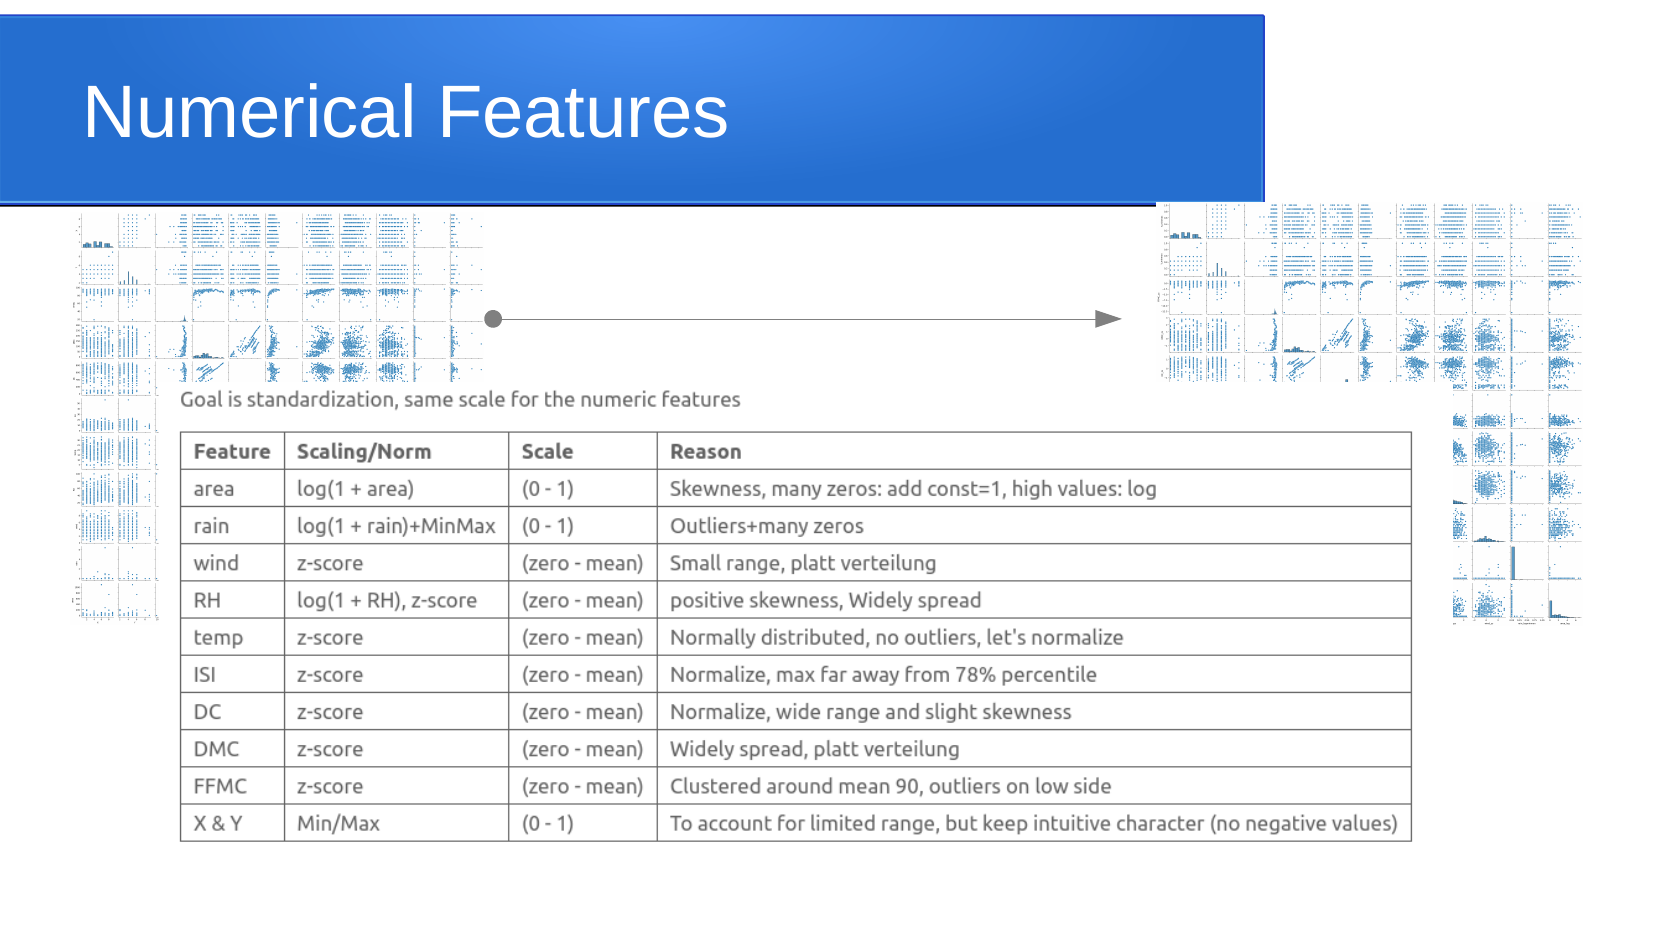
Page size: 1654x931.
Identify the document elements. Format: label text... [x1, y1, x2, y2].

picture [70, 202, 1583, 863]
title Numerical Features [82, 35, 1235, 189]
